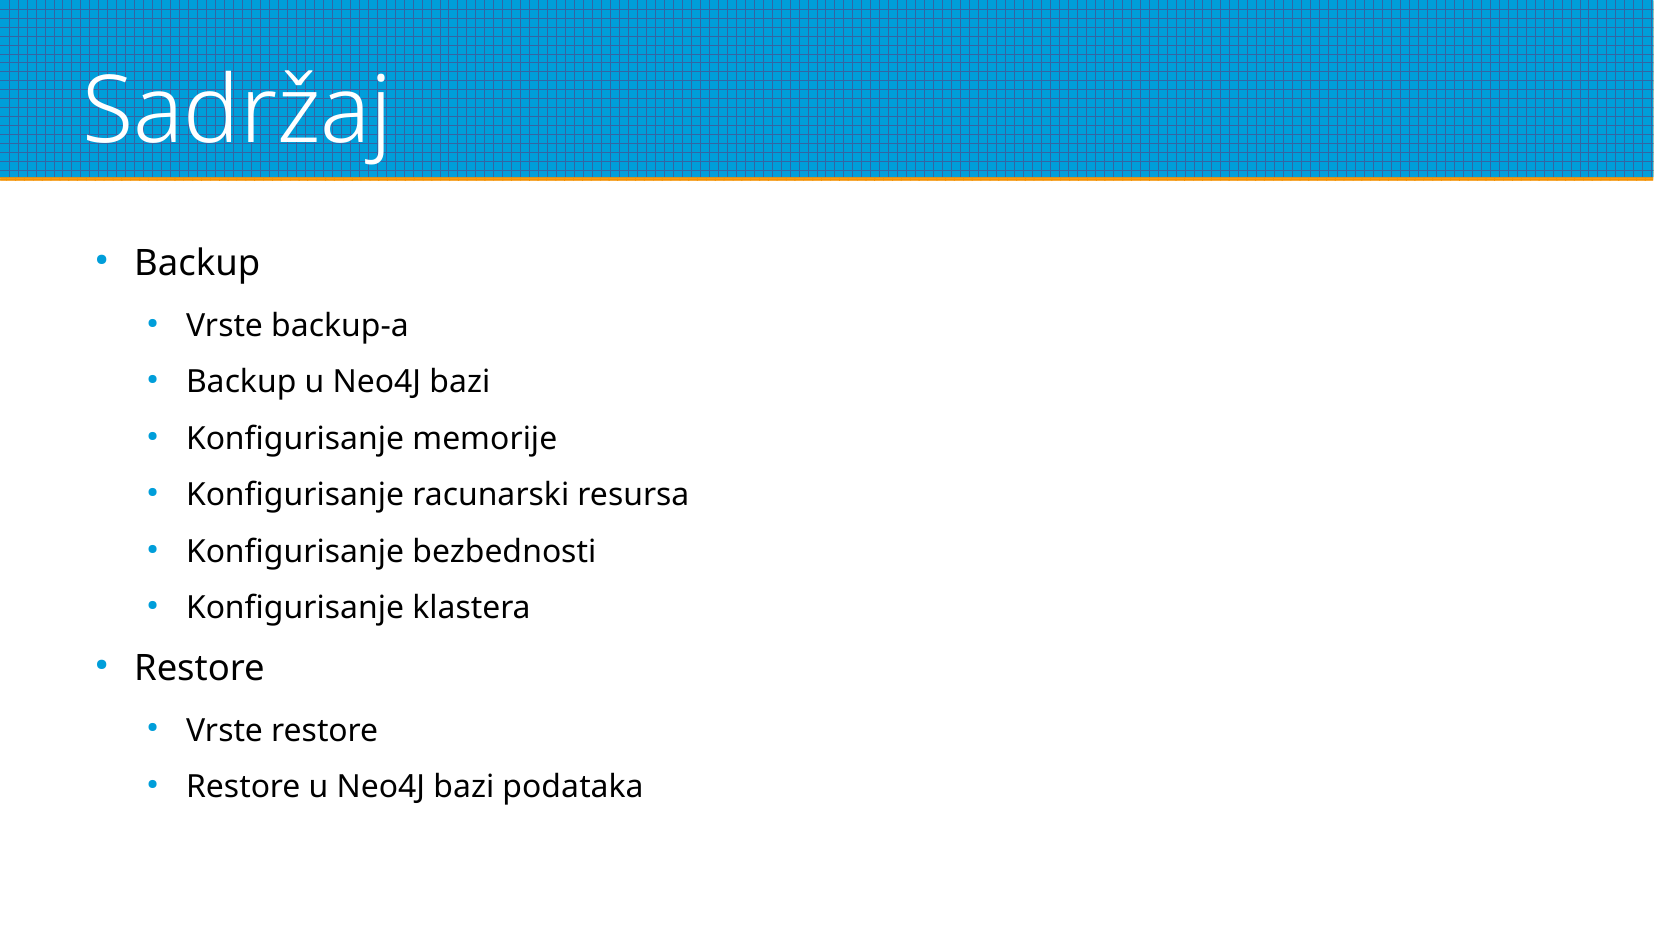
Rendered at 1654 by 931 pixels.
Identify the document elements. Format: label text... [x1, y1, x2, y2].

list Backup Vrste backup-a Backup u Neo4J bazi Konfigurisanje memorije Konfigurisanje racunarski resursa Konfigurisanje bezbednosti Konfigurisanje klastera Restore Vrste restore Restore u Neo4J bazi podataka [82, 236, 1563, 811]
title Sadržaj [82, 14, 1571, 171]
